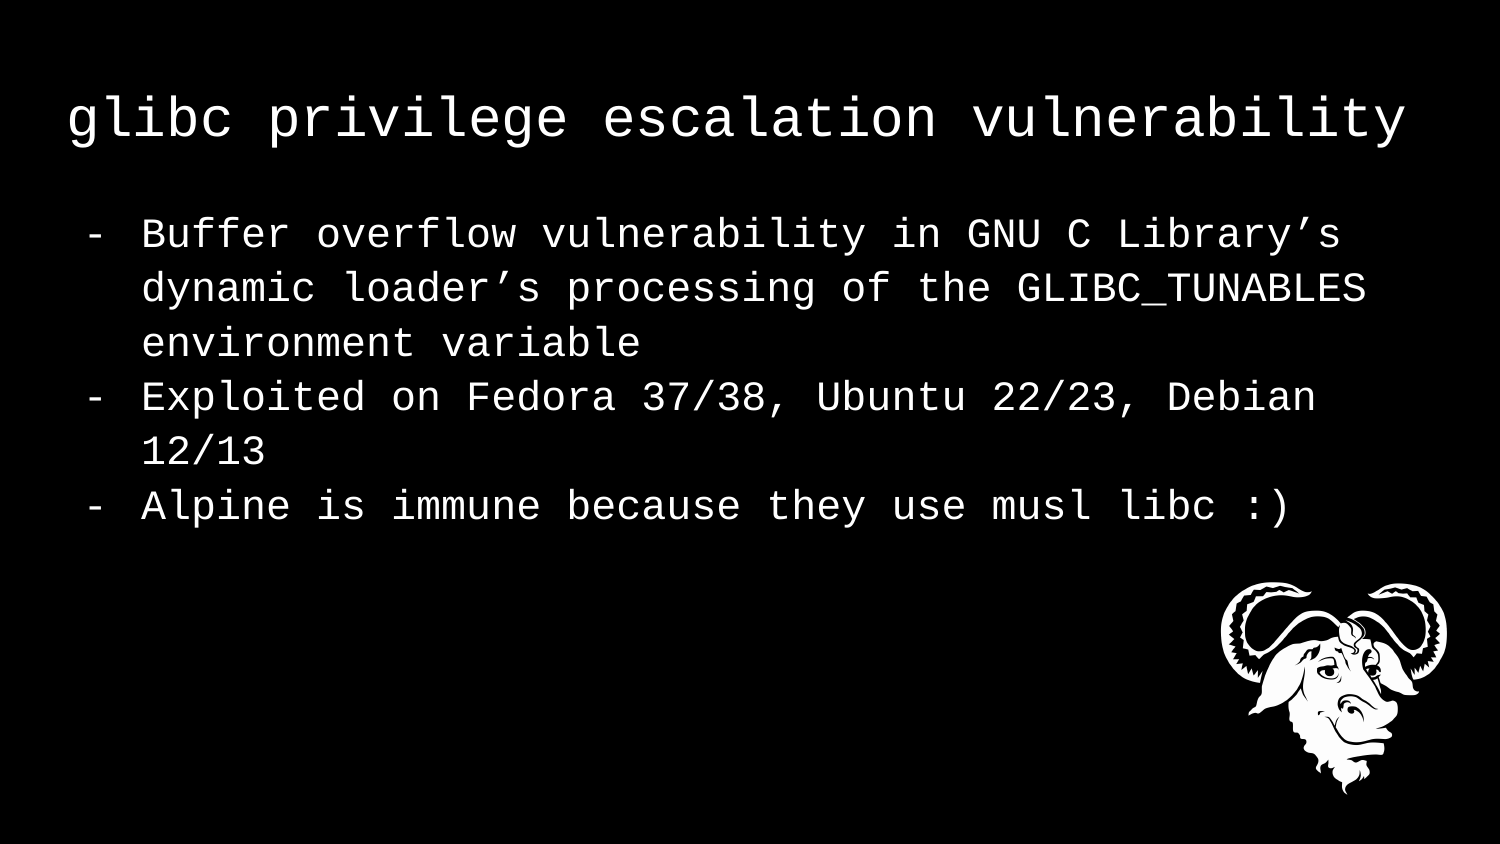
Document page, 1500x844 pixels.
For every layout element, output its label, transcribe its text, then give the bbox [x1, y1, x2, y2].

picture [1219, 580, 1449, 806]
list Buffer overflow vulnerability in GNU C Library’s dynamic loader’s processing of the GLIBC_TUNABLES environment variable Exploited on Fedora 37/38, Ubuntu 22/23, Debian 12/13 Alpine is immune because they use musl libc :) [51, 190, 1449, 752]
title glibc privilege escalation vulnerability [51, 74, 1449, 169]
